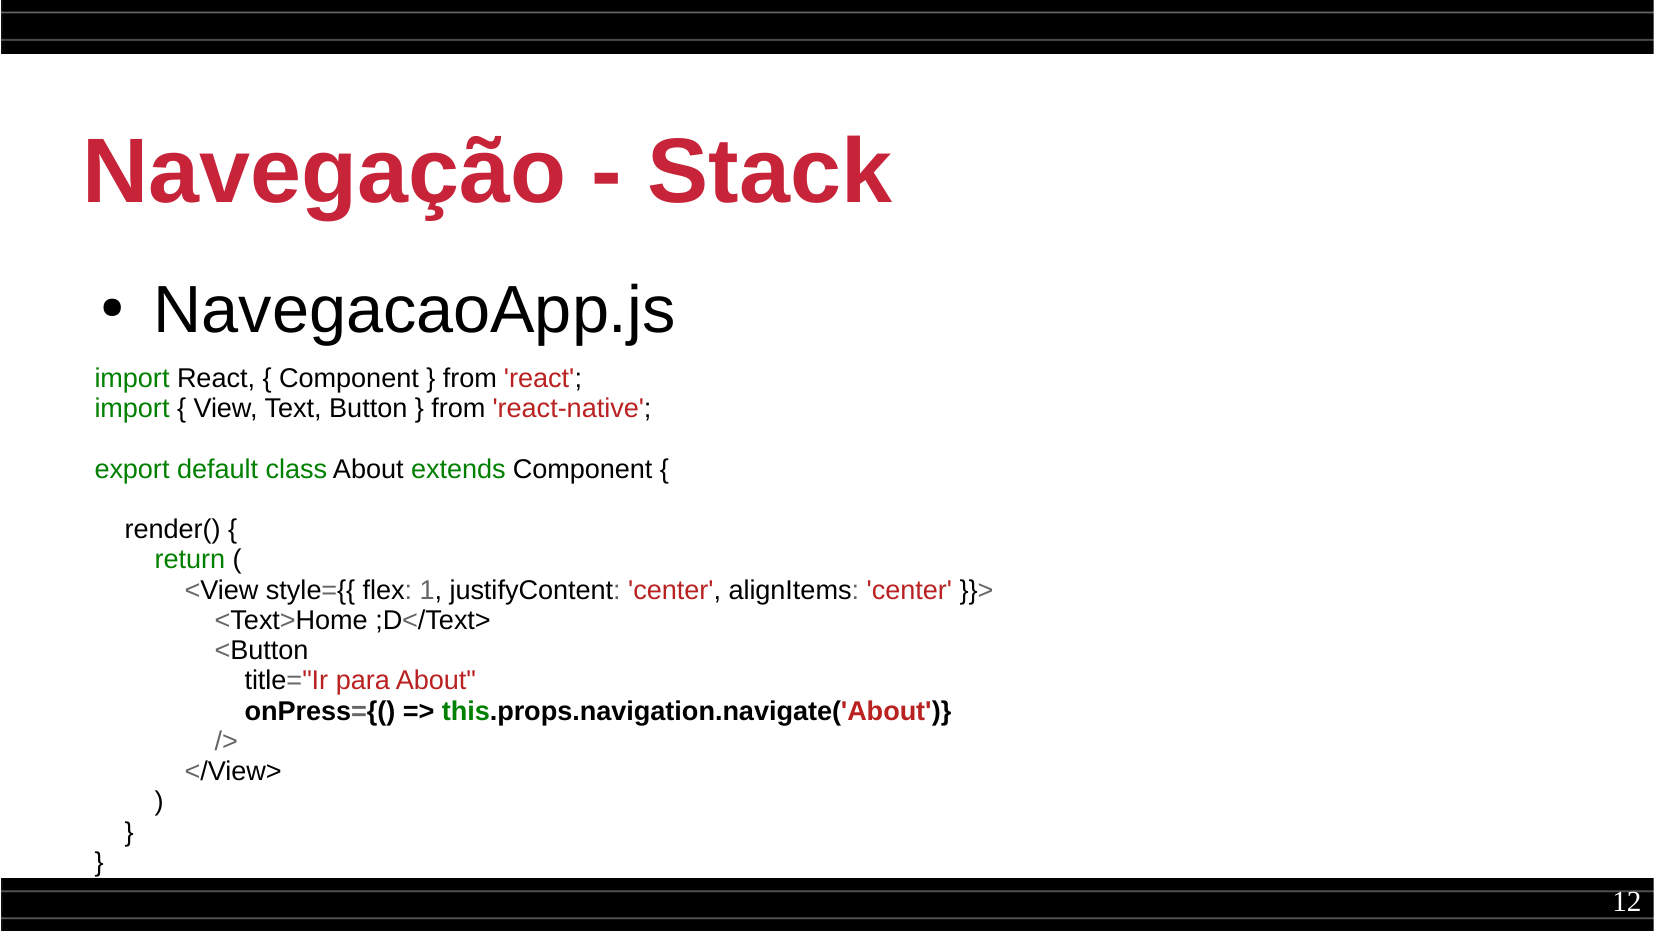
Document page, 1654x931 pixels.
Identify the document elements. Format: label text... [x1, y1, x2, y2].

title Navegação - Stack [82, 92, 1571, 249]
picture [1, 0, 1654, 54]
list NavegacaoApp.js [82, 271, 1571, 758]
picture [1, 878, 1654, 931]
text_box import React, { Component } from 'react'; import { View, Text, Button } from 'react-native'; export default class About extends Component { render() { return ( <View style={{ flex: 1, justifyContent: 'center', alignItems: 'center' }}> <Text>Home ;D</Text> <Button title="Ir para About" onPress={() => this.props.navigation.navigate('About')} /> </View> ) } } [79, 355, 1600, 885]
